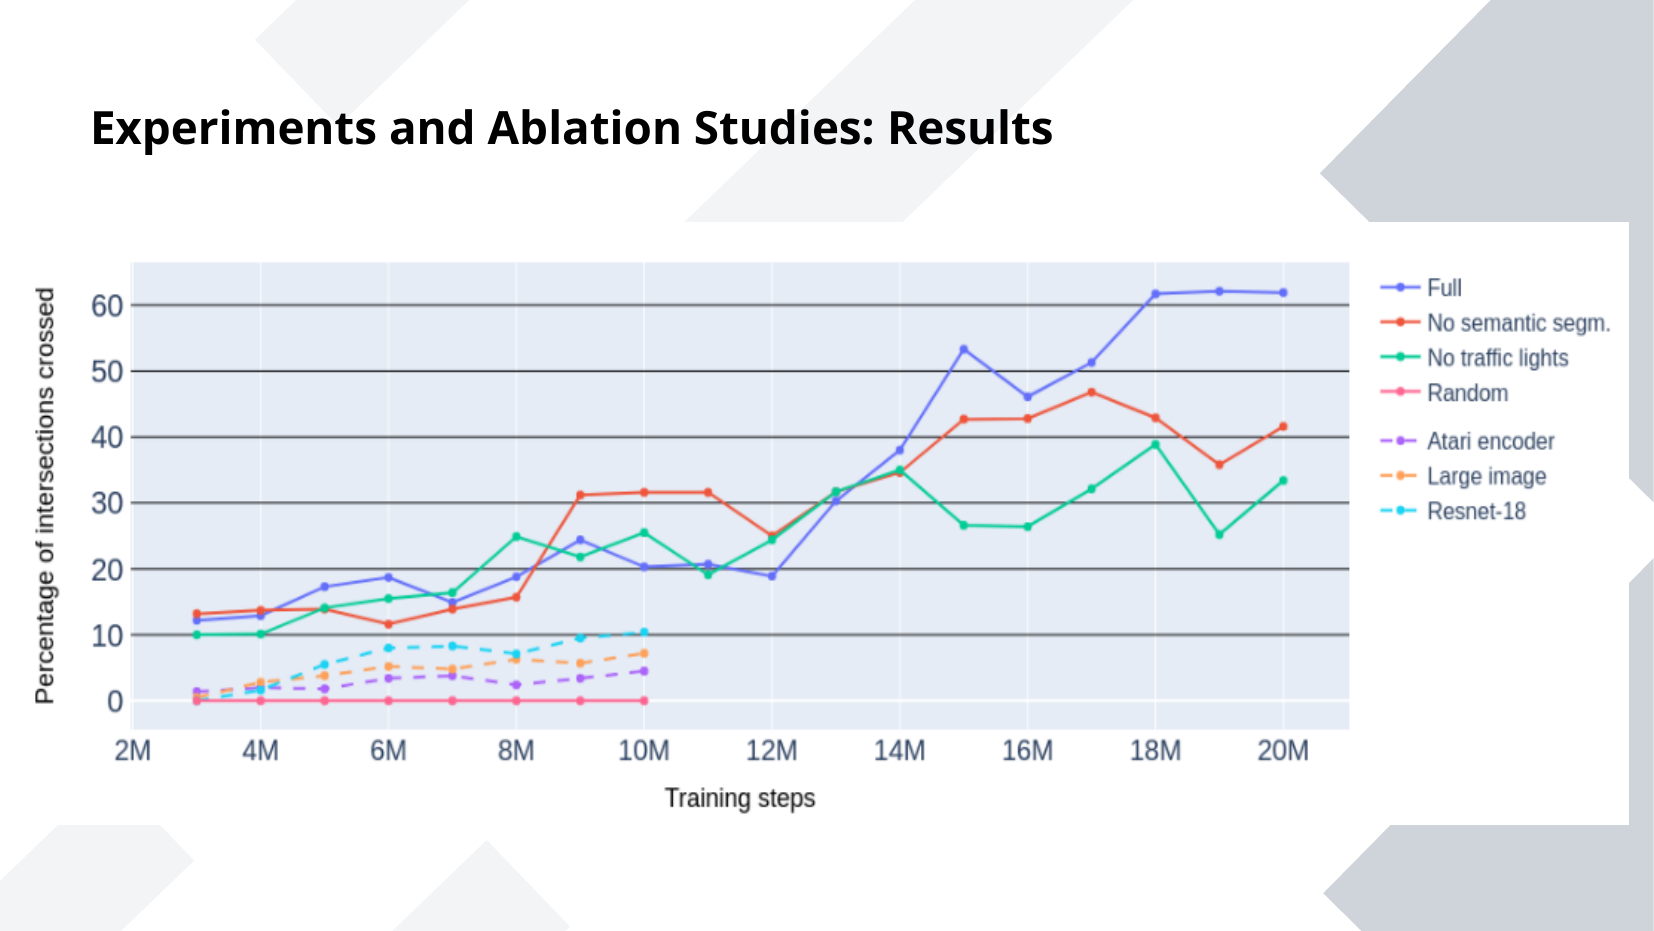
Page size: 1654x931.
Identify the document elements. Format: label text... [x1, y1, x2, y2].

picture [0, 222, 1629, 826]
text_box Experiments and Ablation Studies: Results [75, 88, 1418, 263]
